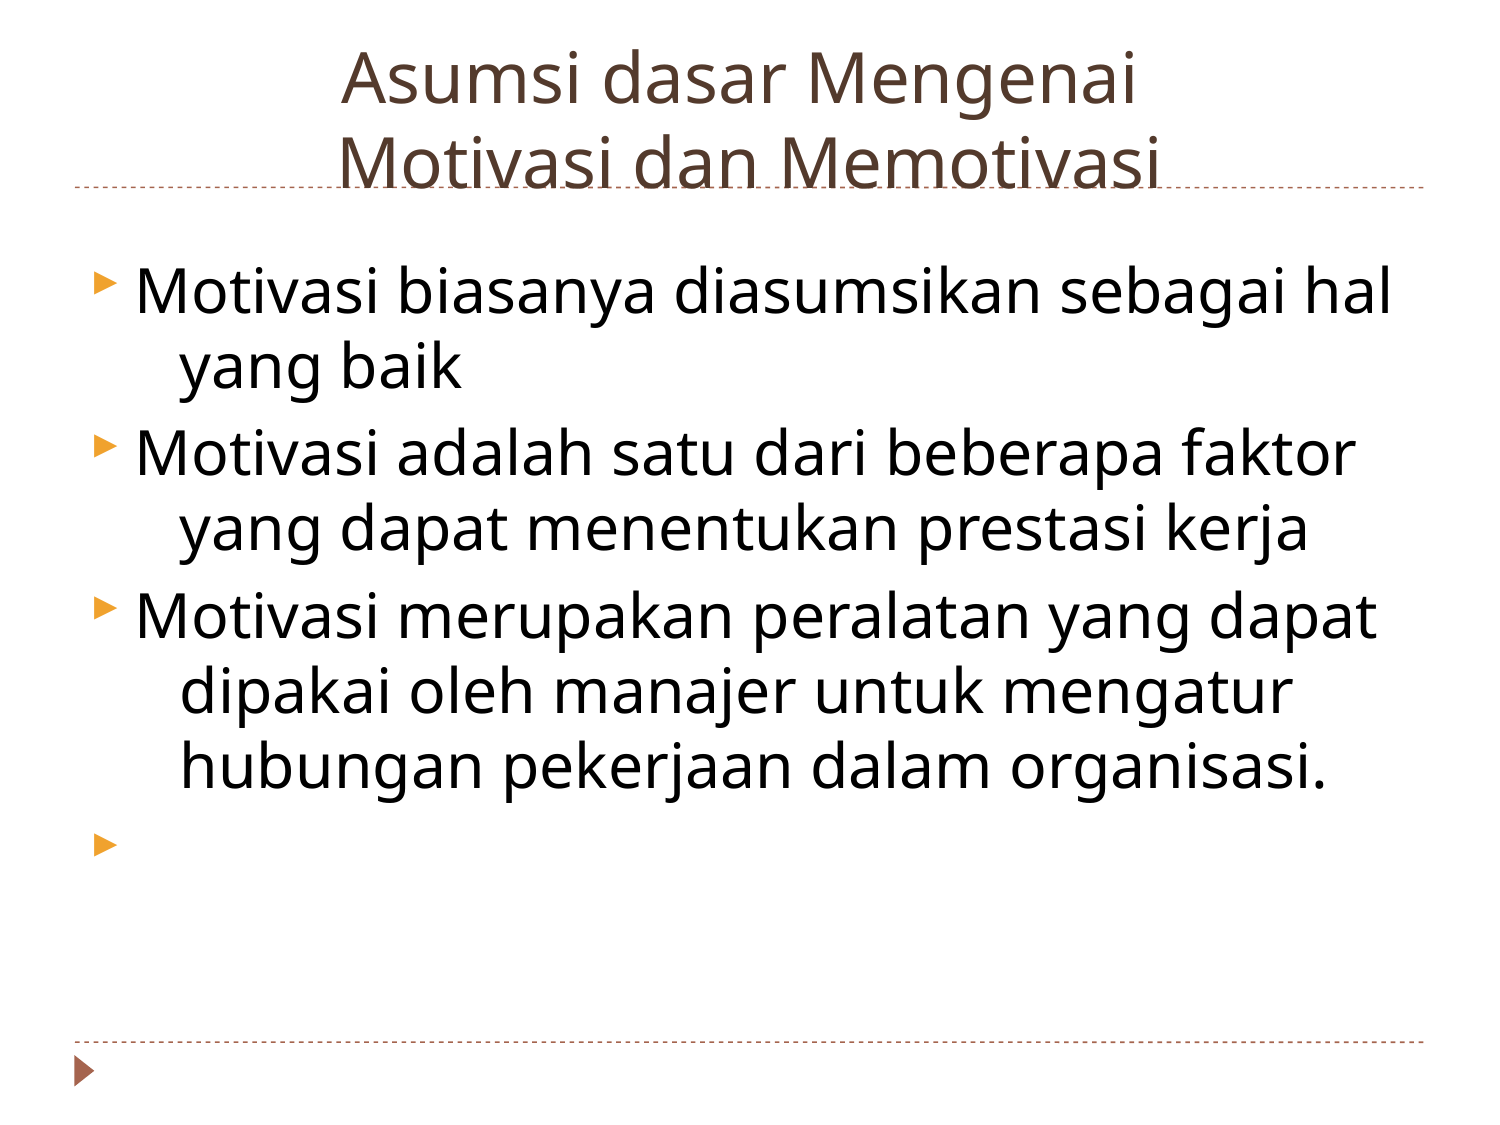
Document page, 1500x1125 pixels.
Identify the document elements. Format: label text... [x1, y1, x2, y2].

title Asumsi dasar Mengenai Motivasi dan Memotivasi [75, 24, 1426, 185]
list Motivasi biasanya diasumsikan sebagai hal yang baik Motivasi adalah satu dari beberapa faktor yang dapat menentukan prestasi kerja Motivasi merupakan peralatan yang dapat dipakai oleh manajer untuk mengatur hubungan pekerjaan dalam organisasi. [75, 243, 1426, 941]
